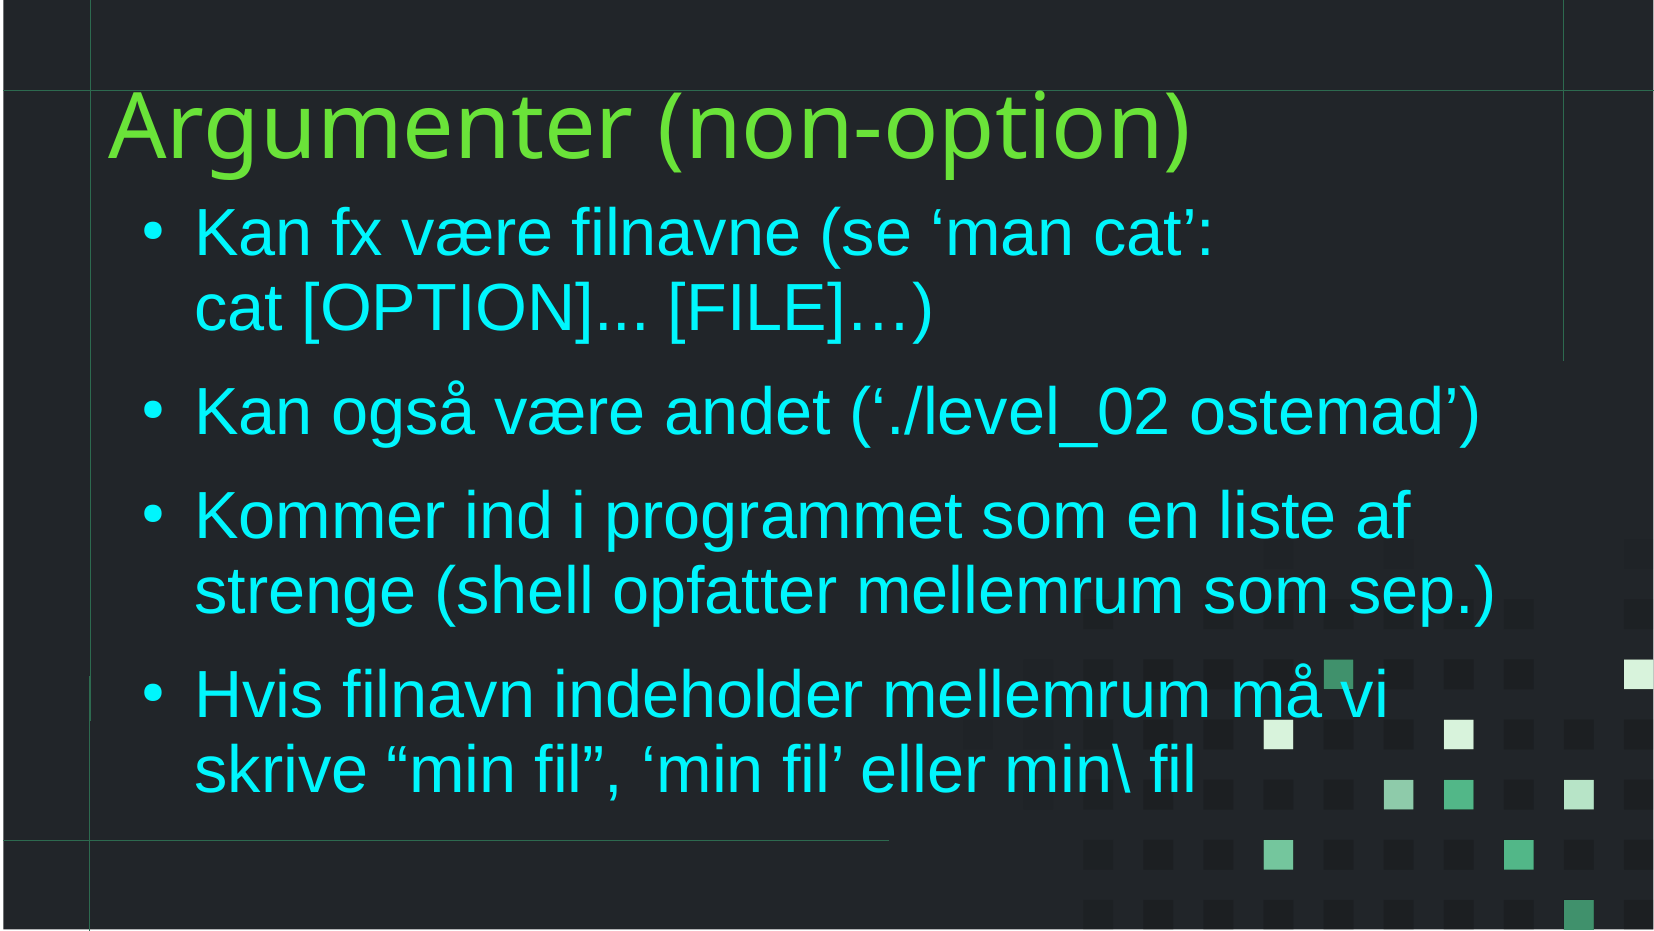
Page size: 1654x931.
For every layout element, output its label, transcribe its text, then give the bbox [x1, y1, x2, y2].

list Kan fx være filnavne (se ‘man cat’: cat [OPTION]... [FILE]…) Kan også være andet (‘./level_02 ostemad’) Kommer ind i programmet som en liste af strenge (shell opfatter mellemrum som sep.) Hvis filnavn indeholder mellemrum må vi skrive “min fil”, ‘min fil’ eller min\ fil [123, 195, 1519, 811]
title Argumenter (non-option) [108, 45, 1564, 201]
picture [963, 539, 1654, 930]
